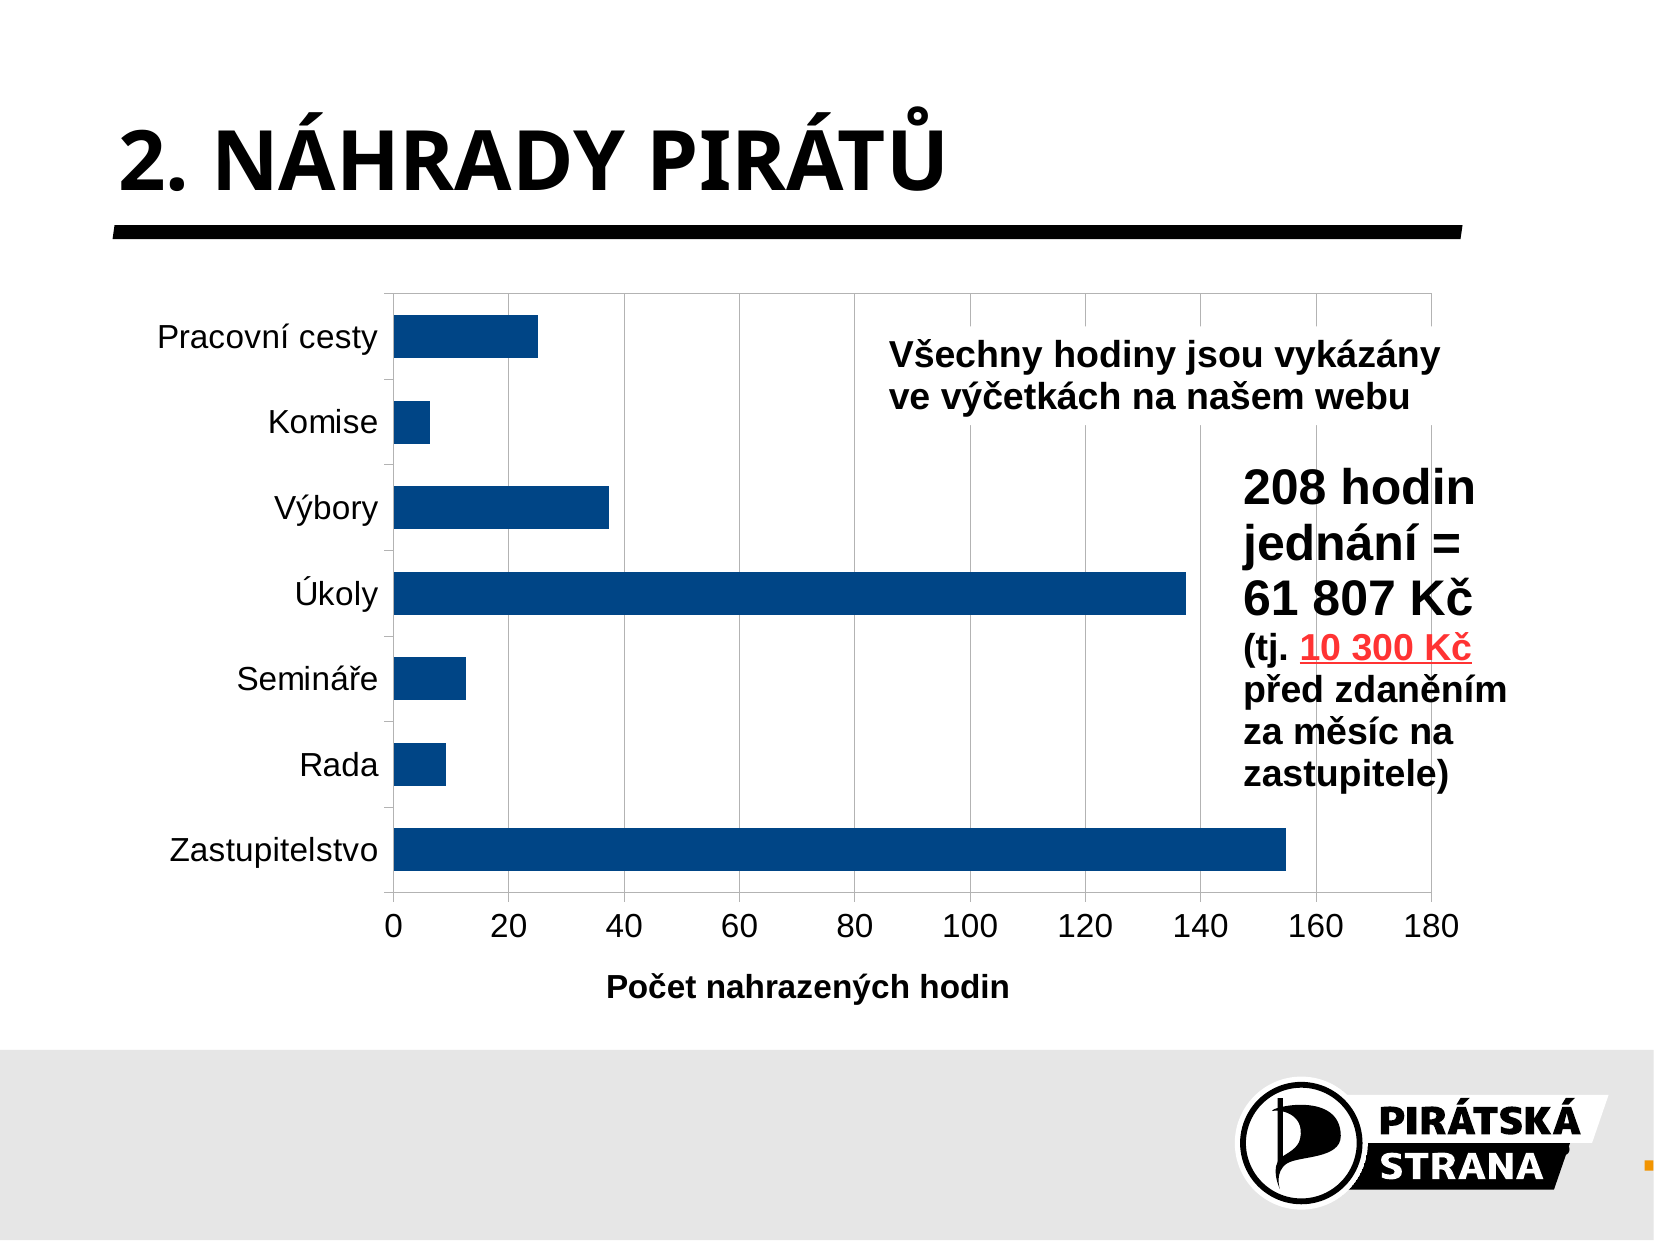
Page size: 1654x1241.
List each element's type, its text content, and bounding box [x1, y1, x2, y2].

chart [129, 278, 1487, 1040]
text_box 208 hodin jednání = 61 807 Kč (tj. 10 300 Kč před zdaněním za měsíc na zastupitele) [1228, 451, 1548, 804]
text_box Všechny hodiny jsou vykázány ve výčetkách na našem webu [874, 326, 1607, 426]
title 2. NÁHRADY PIRÁTŮ [118, 8, 1576, 216]
